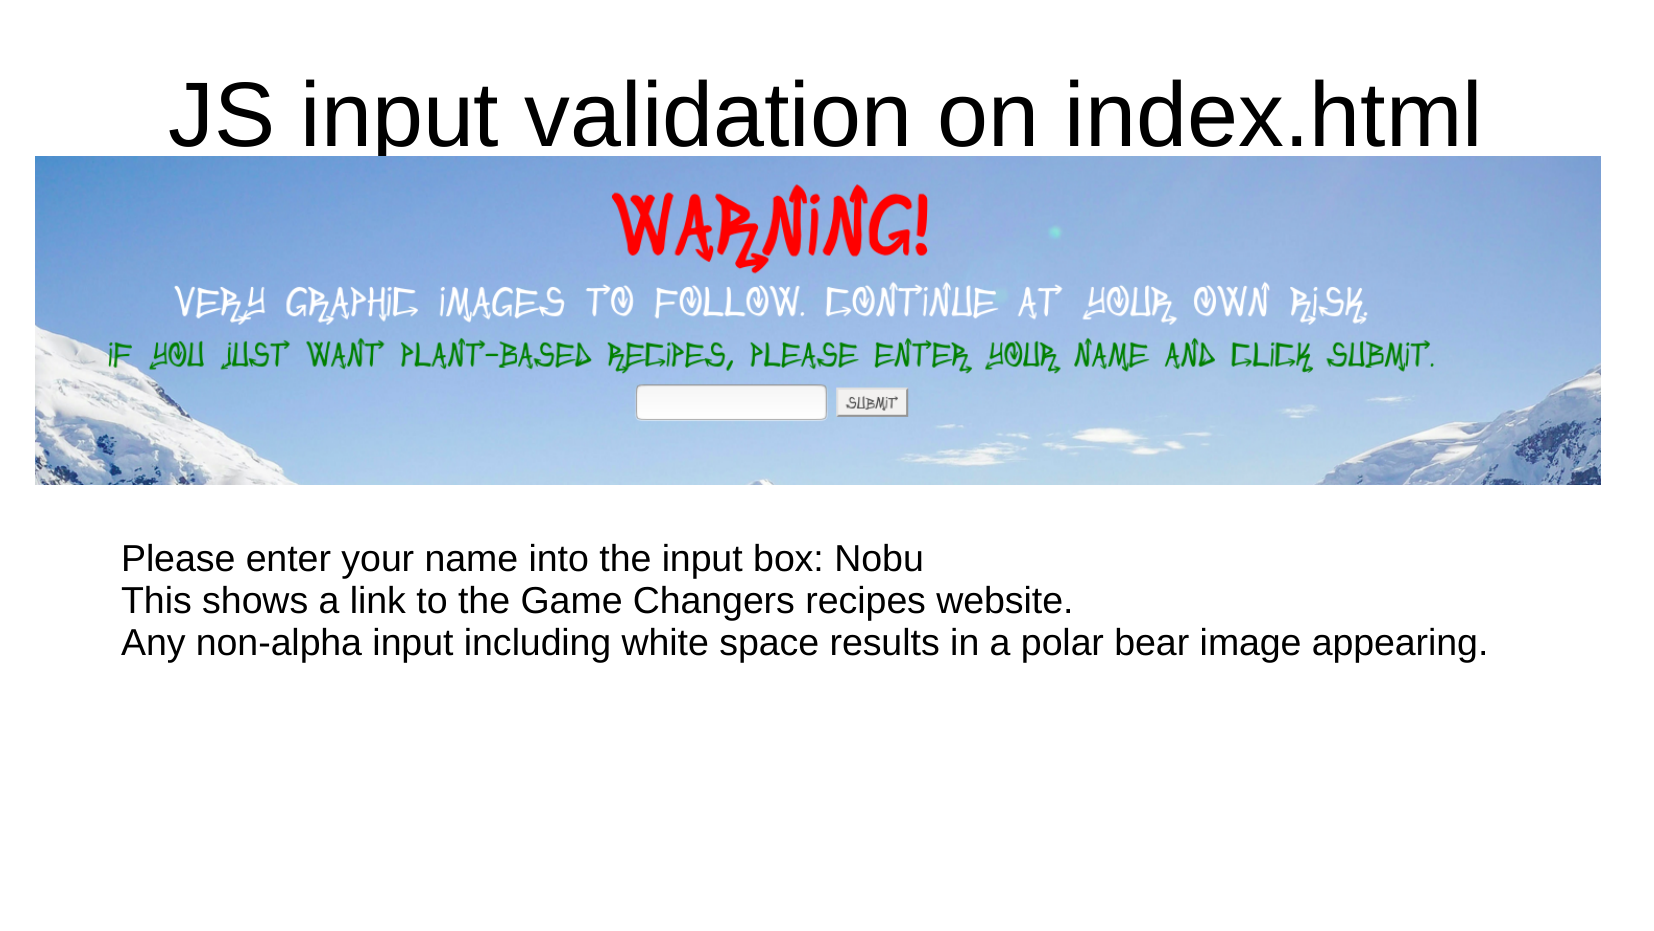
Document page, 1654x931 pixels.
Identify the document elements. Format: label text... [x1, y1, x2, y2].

picture [35, 156, 1601, 485]
title JS input validation on index.html [82, 37, 1571, 156]
text_box Please enter your name into the input box: Nobu This shows a link to the Game Changers recipes website. Any non-alpha input including white space results in a polar bear image appearing. [106, 529, 1524, 839]
